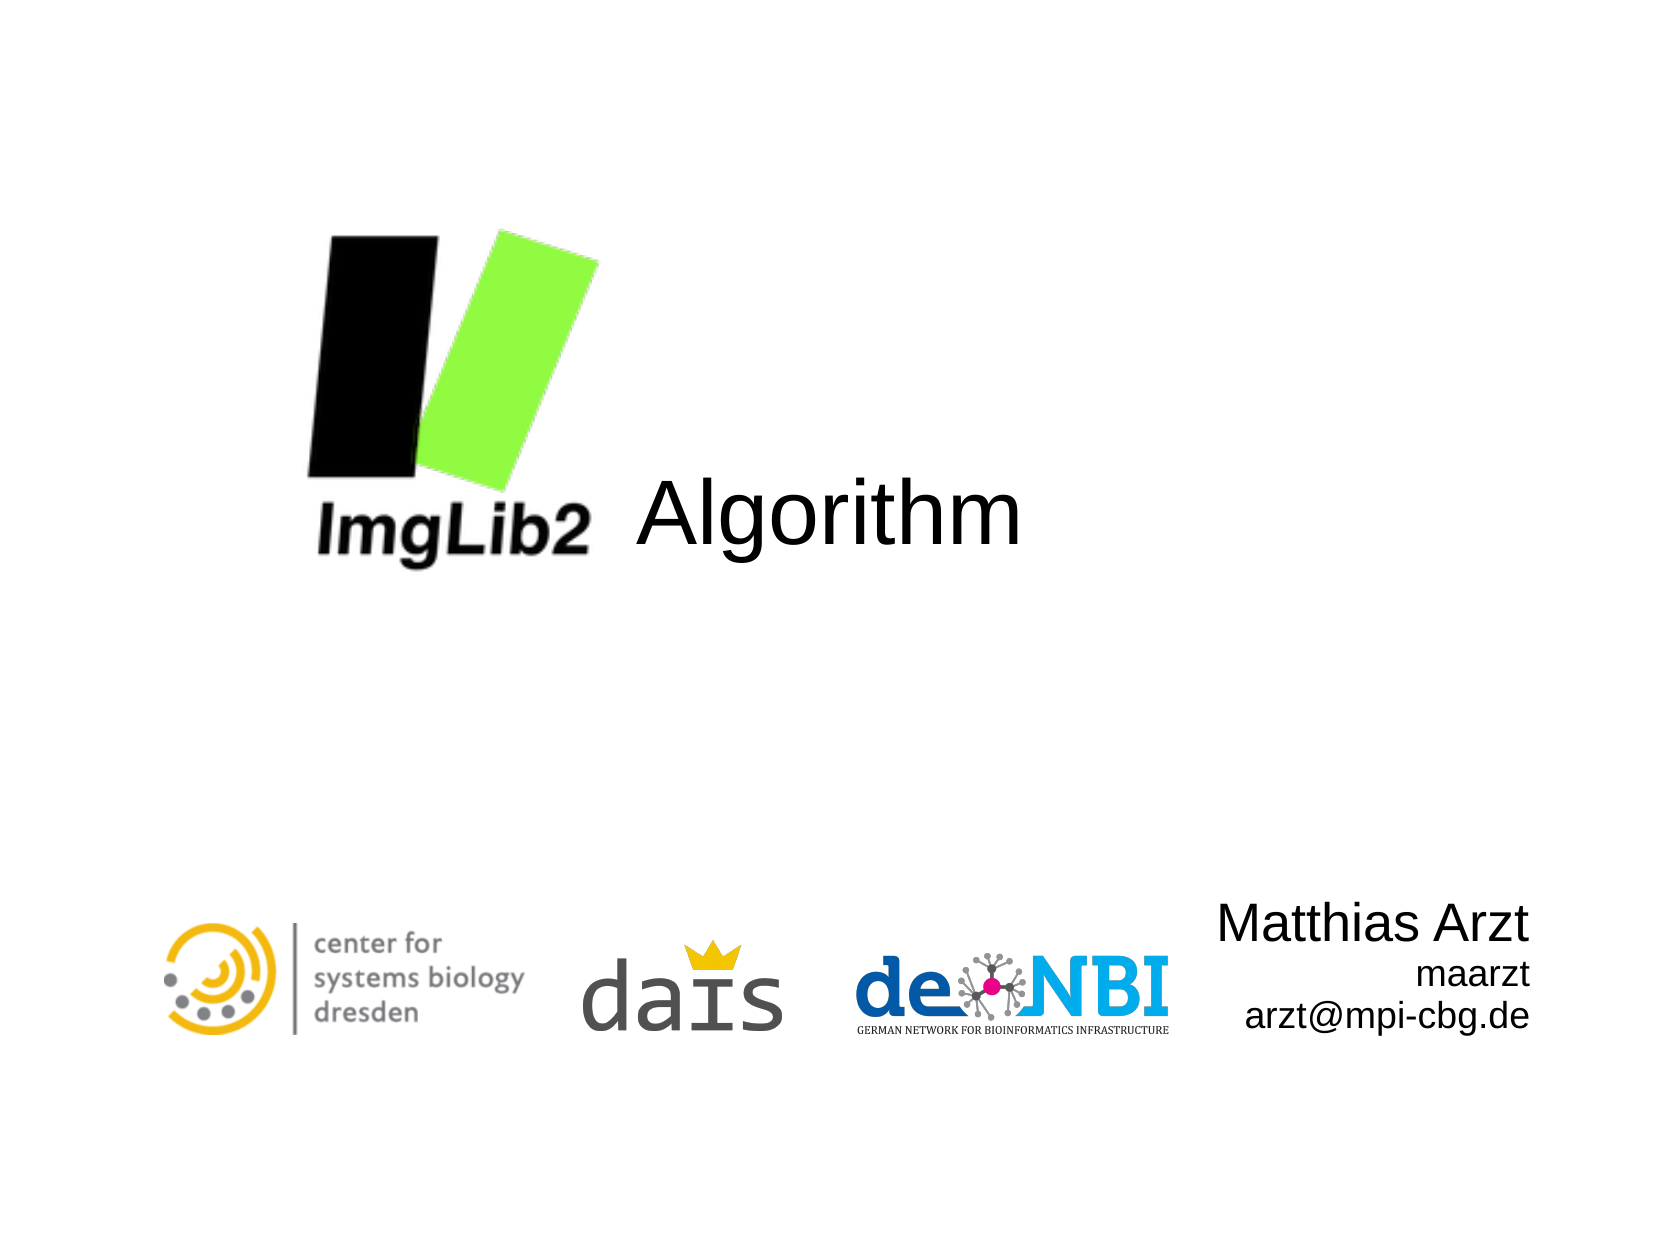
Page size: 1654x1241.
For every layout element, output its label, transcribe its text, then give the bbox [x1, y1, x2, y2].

text_box Matthias Arzt maarzt arzt@mpi-cbg.de [1201, 885, 1545, 1045]
picture [583, 940, 782, 1031]
title Algorithm [73, 409, 1562, 617]
picture [164, 923, 525, 1036]
picture [855, 952, 1170, 1036]
picture [286, 208, 616, 586]
